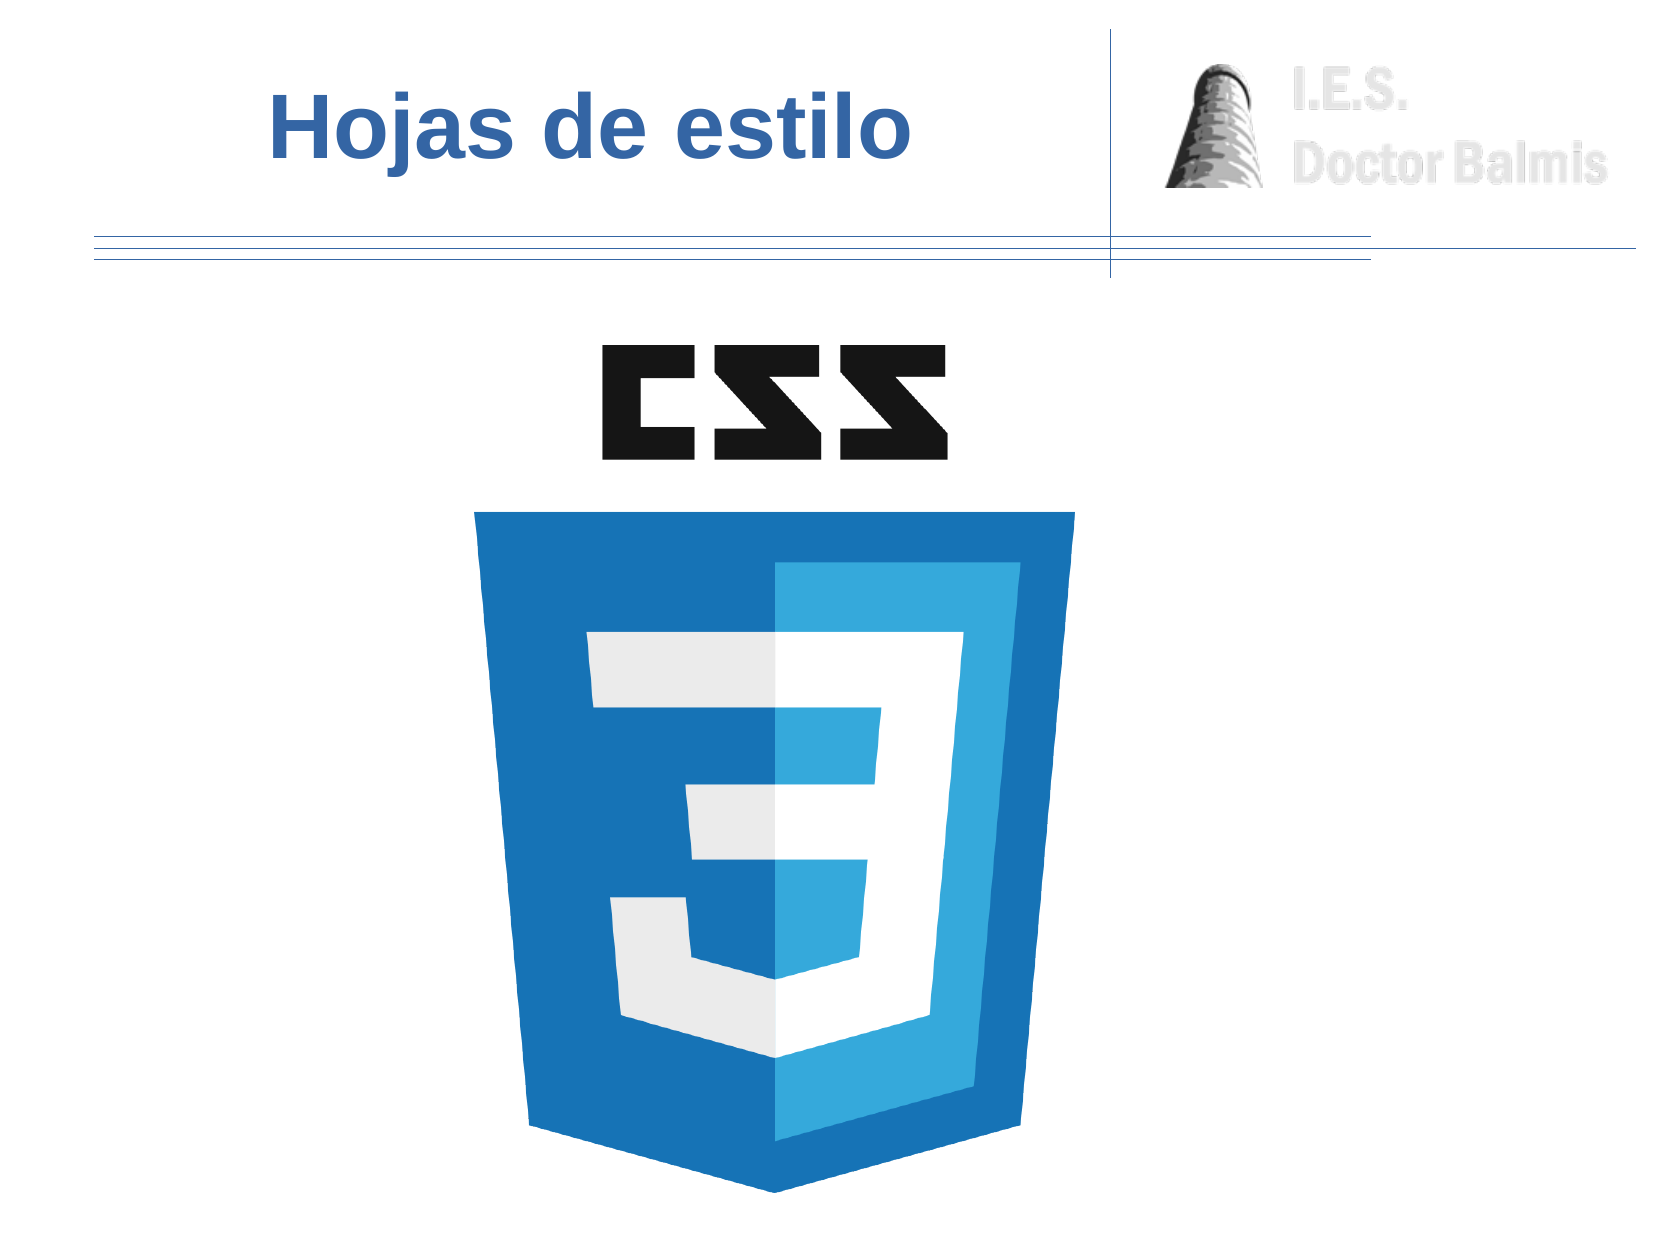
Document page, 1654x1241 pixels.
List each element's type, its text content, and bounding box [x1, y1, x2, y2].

picture [1133, 64, 1619, 188]
picture [474, 345, 1075, 1193]
title Hojas de estilo [118, 23, 1063, 231]
